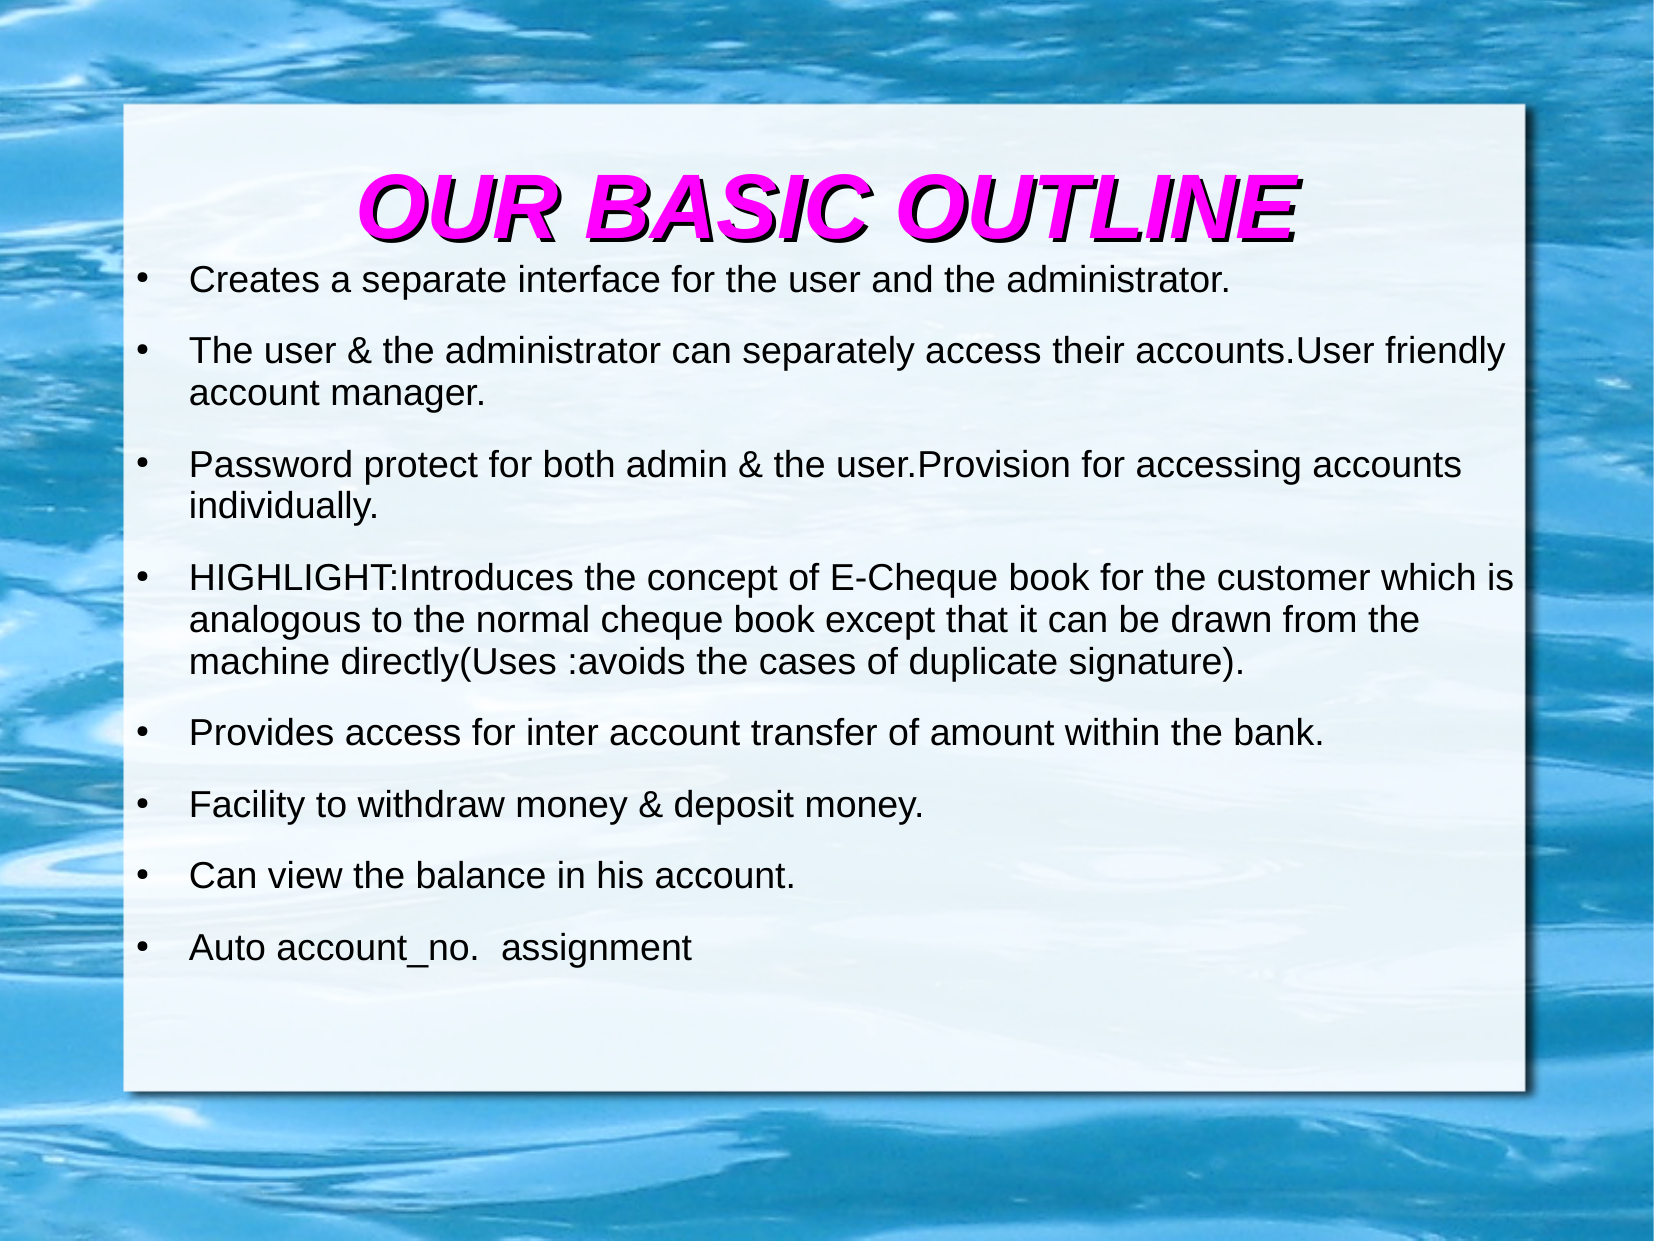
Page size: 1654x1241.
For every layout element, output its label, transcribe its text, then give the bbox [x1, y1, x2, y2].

title OUR BASIC OUTLINE [147, 125, 1506, 258]
picture [0, 0, 1654, 1241]
list Creates a separate interface for the user and the administrator. The user & the administrator can separately access their accounts.User friendly account manager. Password protect for both admin & the user.Provision for accessing accounts individually. HIGHLIGHT:Introduces the concept of E-Cheque book for the customer which is analogous to the normal cheque book except that it can be drawn from the machine directly(Uses :avoids the cases of duplicate signature). Provides access for inter account transfer of amount within the bank. Facility to withdraw money & deposit money. Can view the balance in his account. Auto account_no. assignment [118, 258, 1521, 1062]
